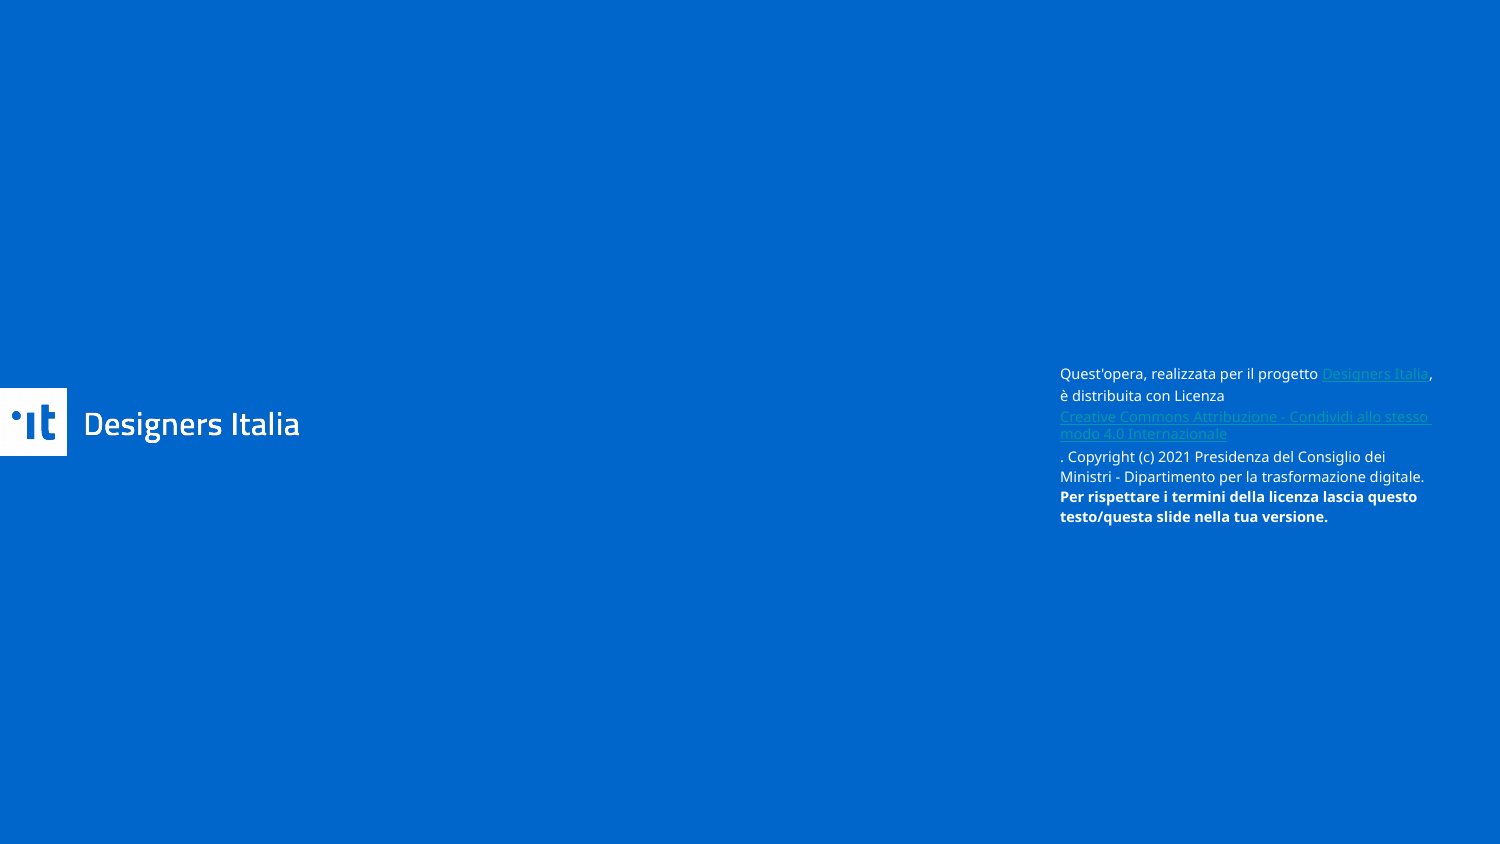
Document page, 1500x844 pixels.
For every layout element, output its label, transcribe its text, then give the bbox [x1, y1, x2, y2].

picture [0, 388, 317, 456]
text_box Quest'opera, realizzata per il progetto Designers Italia, è distribuita con Licenza Creative Commons Attribuzione - Condividi allo stesso modo 4.0 Internazionale. Copyright (c) 2021 Presidenza del Consiglio dei Ministri - Dipartimento per la trasformazione digitale. Per rispettare i termini della licenza lascia questo testo/questa slide nella tua versione. [1045, 347, 1454, 523]
